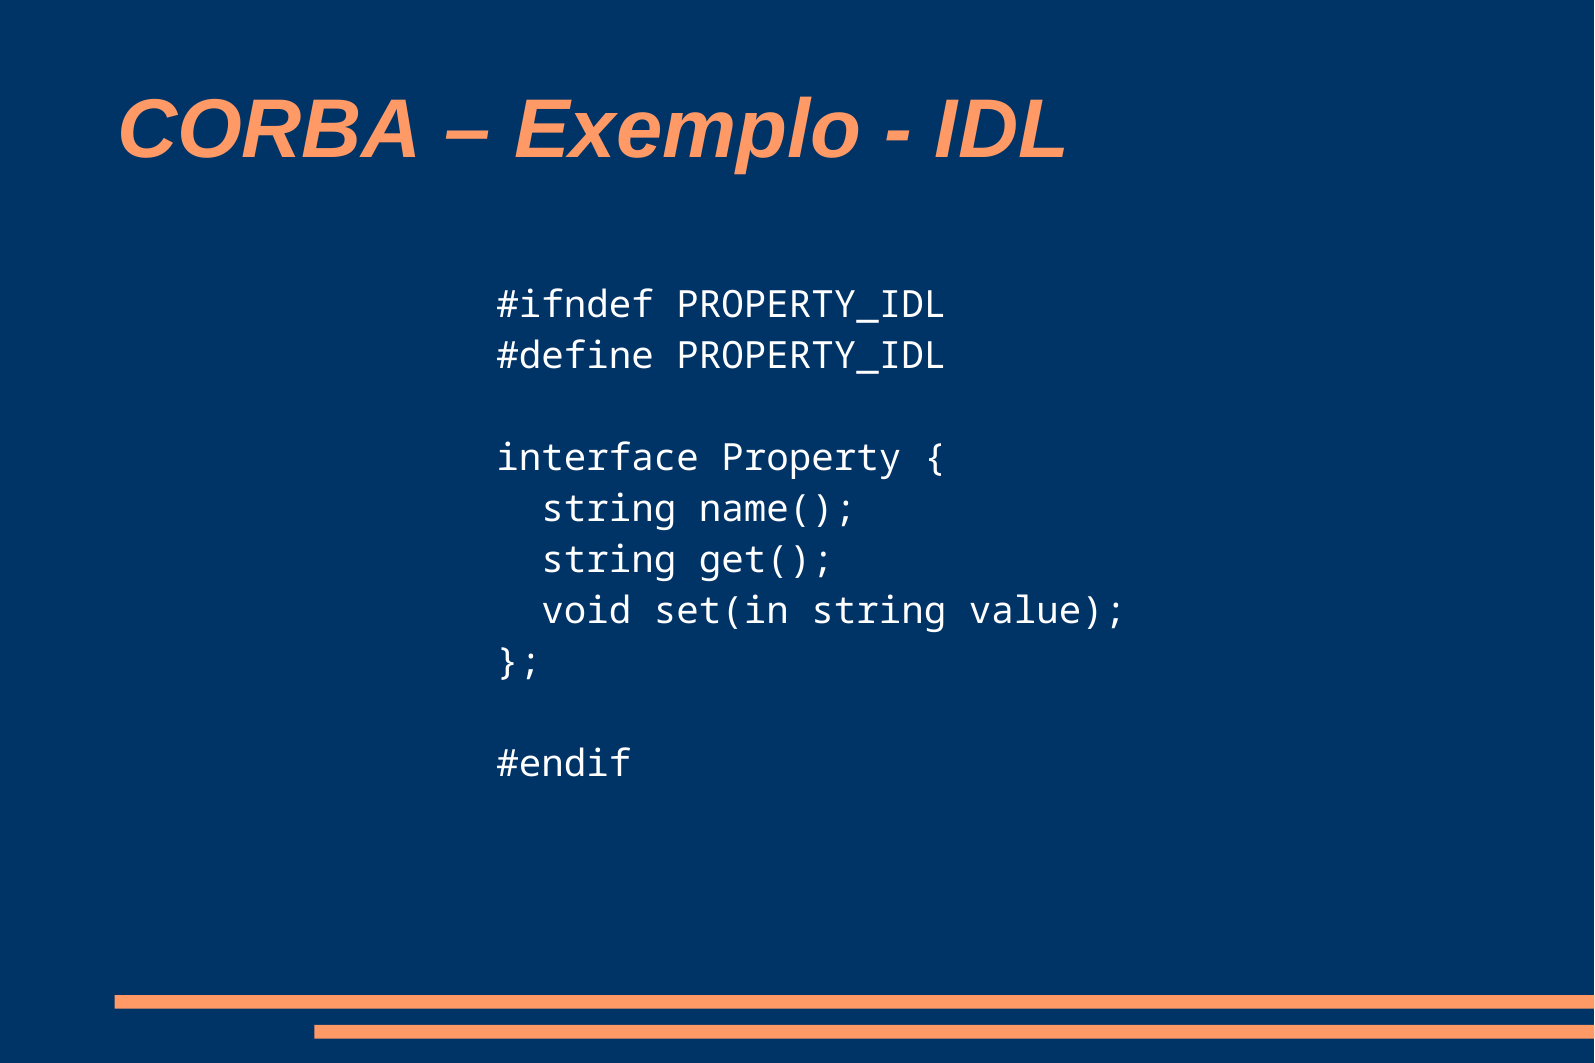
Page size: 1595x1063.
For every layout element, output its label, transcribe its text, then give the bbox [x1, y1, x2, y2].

title CORBA – Exemplo - IDL [117, 39, 1479, 218]
text_box #ifndef PROPERTY_IDL #define PROPERTY_IDL interface Property { string name(); string get(); void set(in string value); }; #endif [487, 314, 1136, 751]
